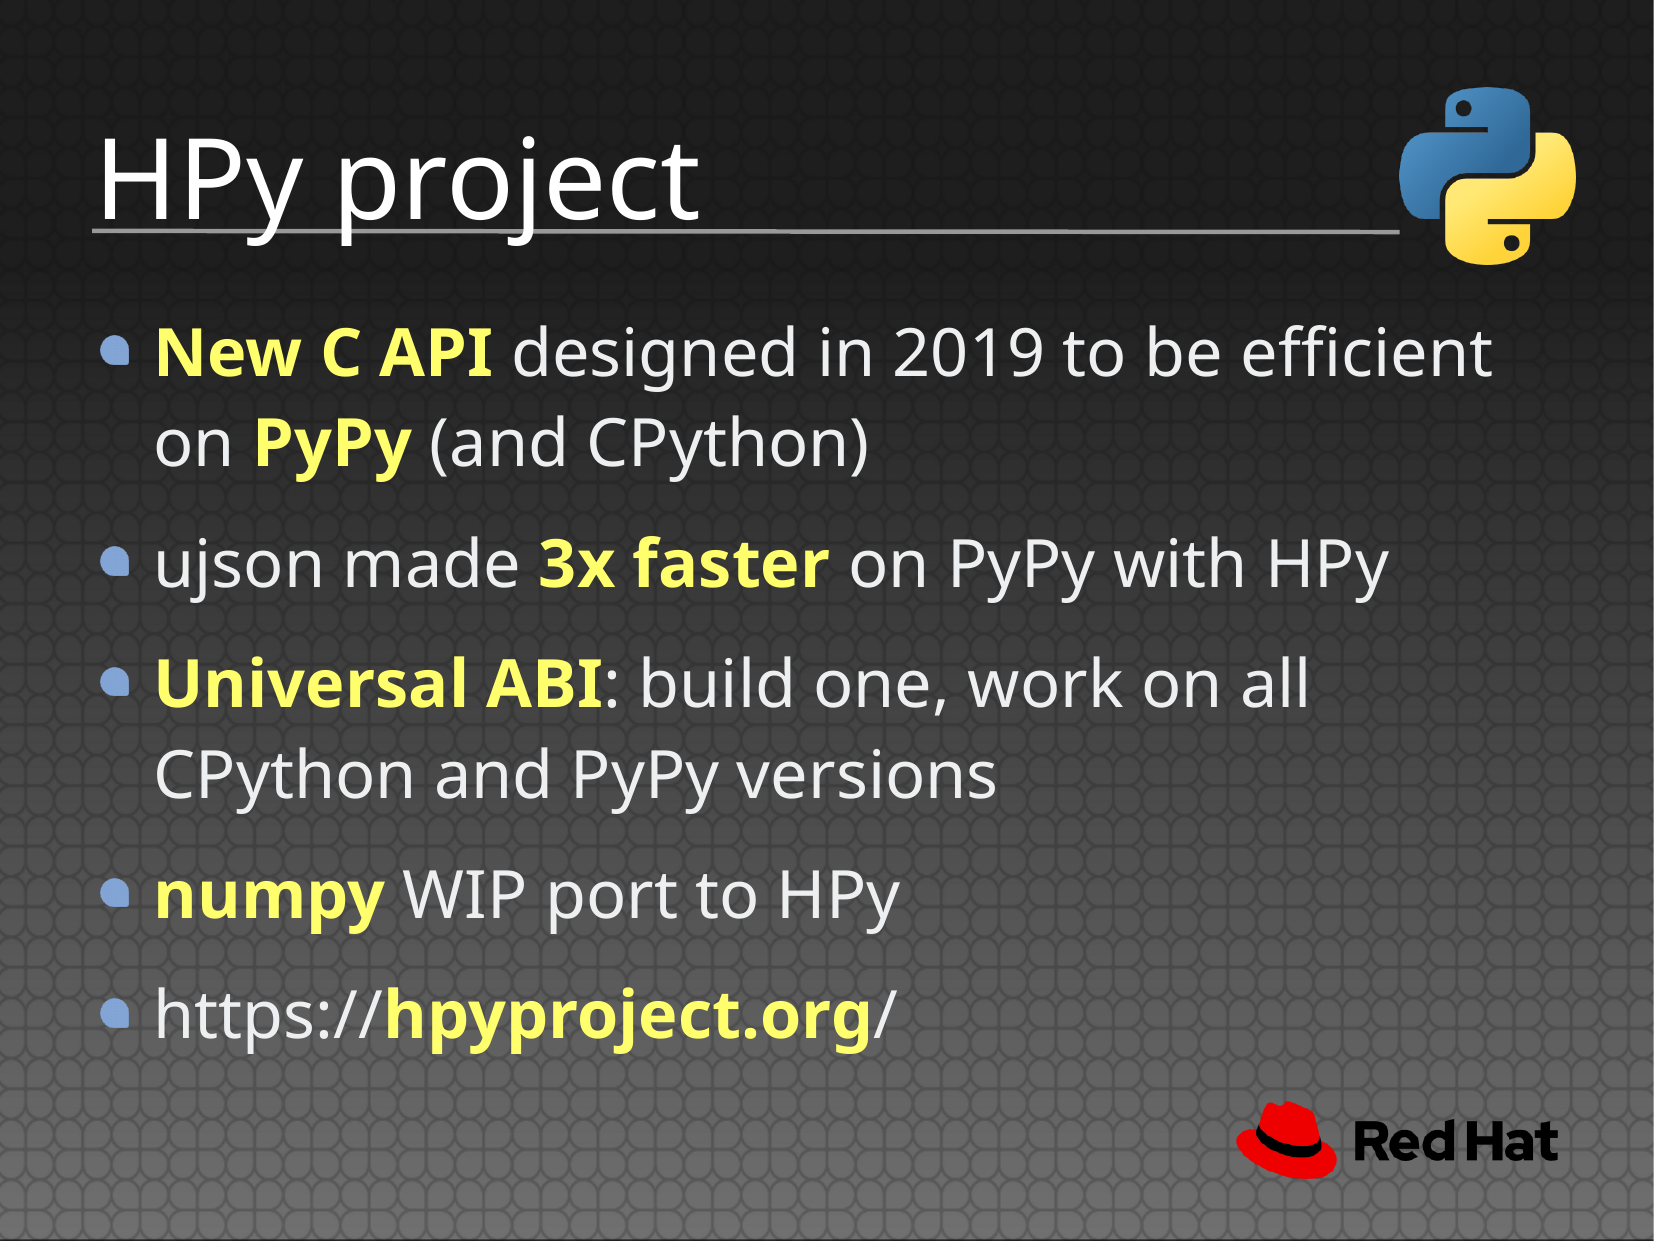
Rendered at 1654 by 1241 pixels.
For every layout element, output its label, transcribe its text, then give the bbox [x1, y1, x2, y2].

picture [0, 0, 1654, 1241]
list New C API designed in 2019 to be efficient on PyPy (and CPython) ujson made 3x faster on PyPy with HPy Universal ABI: build one, work on all CPython and PyPy versions numpy WIP port to HPy https://hpyproject.org/ [82, 304, 1571, 1045]
title HPy project [94, 100, 1426, 251]
